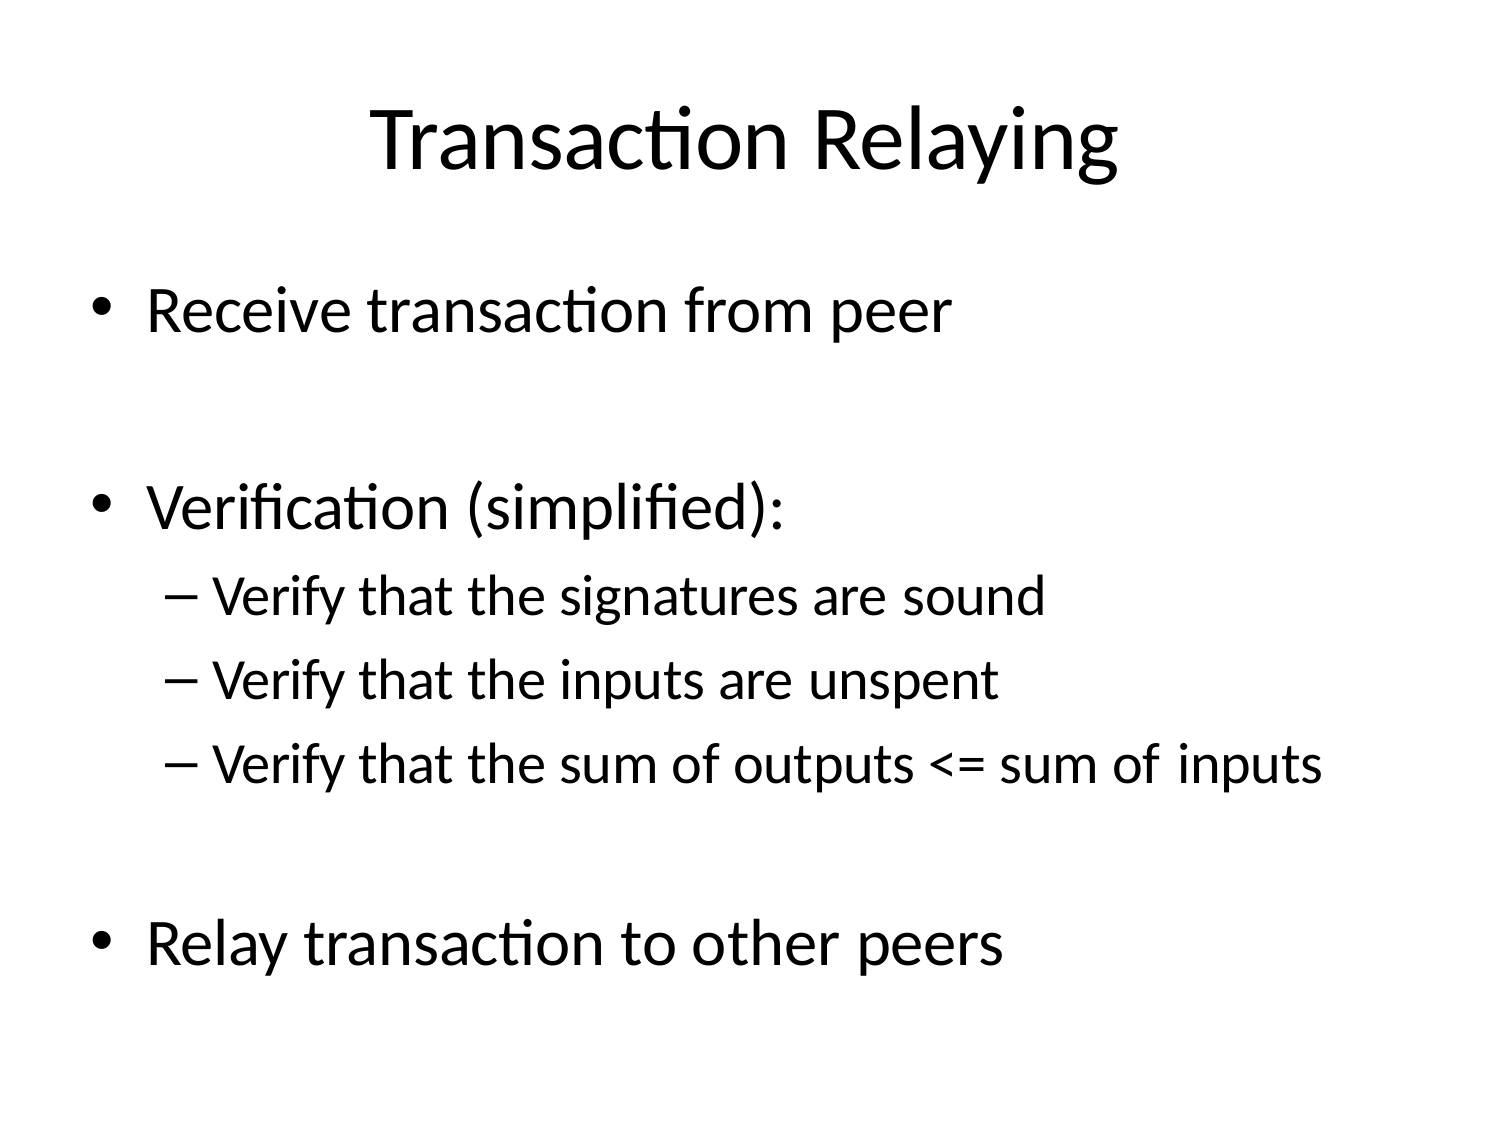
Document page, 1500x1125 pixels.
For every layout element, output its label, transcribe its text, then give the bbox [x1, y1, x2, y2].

text_box Receive transaction from peer Verification (simplified): Verify that the signatures are sound Verify that the inputs are unspent Verify that the sum of outputs <= sum of inputs Relay transaction to other peers [87, 265, 1335, 979]
title Transaction Relaying [90, 33, 1410, 266]
